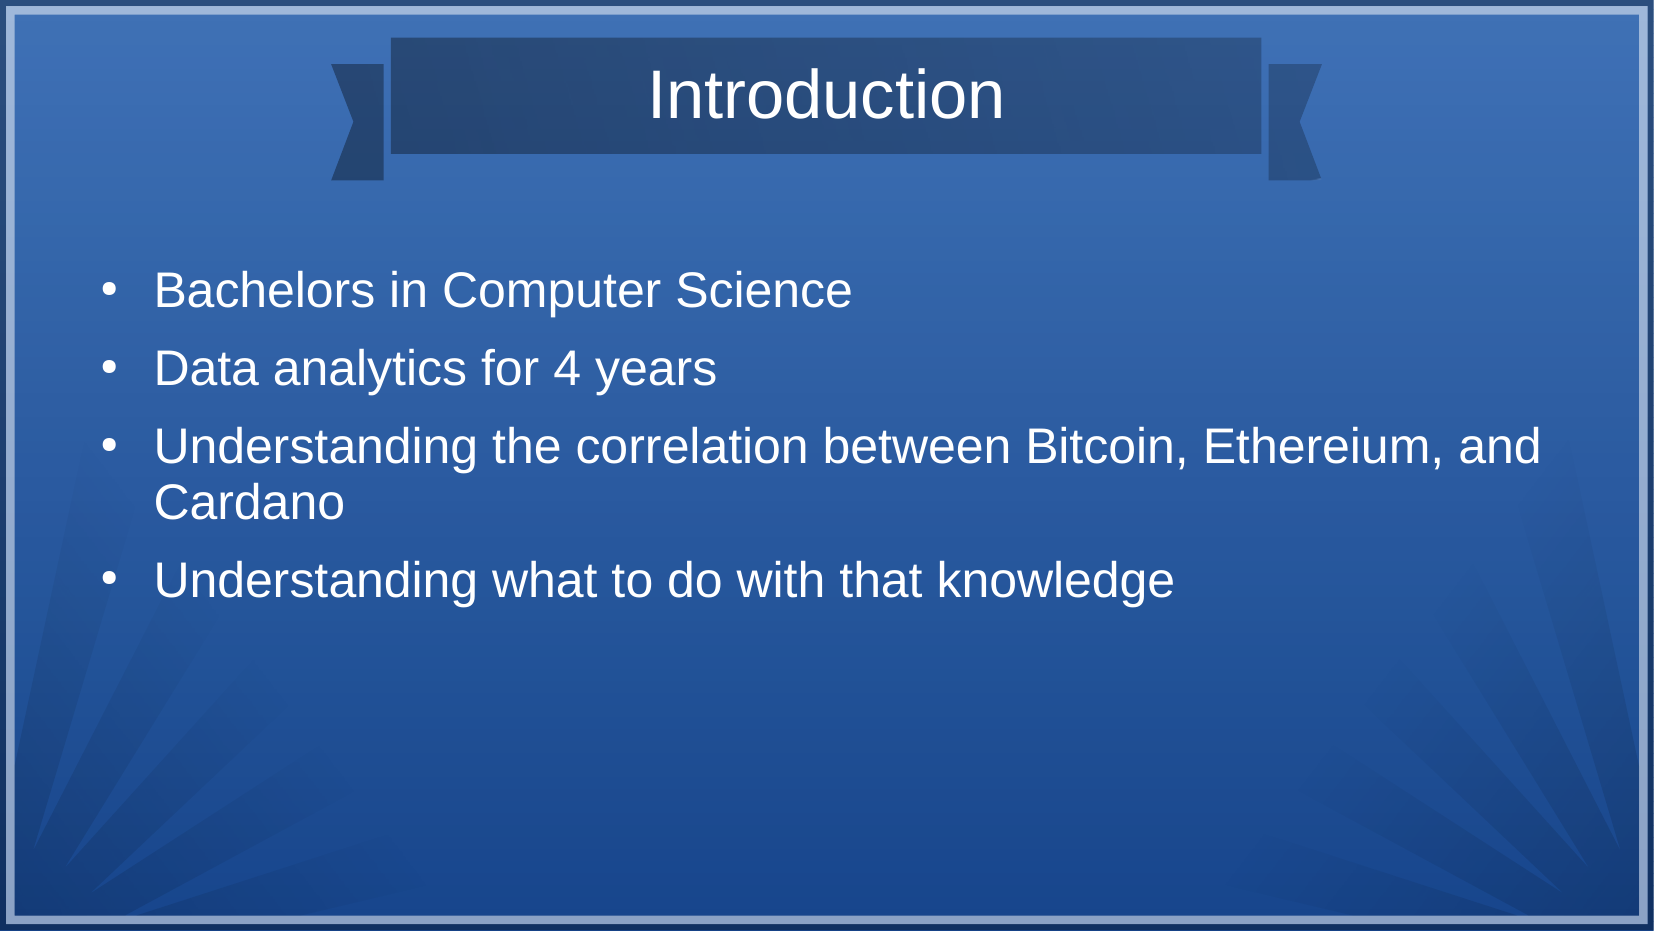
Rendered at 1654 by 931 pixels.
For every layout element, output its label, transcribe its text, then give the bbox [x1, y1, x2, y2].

title Introduction [389, 35, 1264, 154]
list Bachelors in Computer Science Data analytics for 4 years Understanding the correlation between Bitcoin, Ethereium, and Cardano Understanding what to do with that knowledge [82, 262, 1571, 826]
